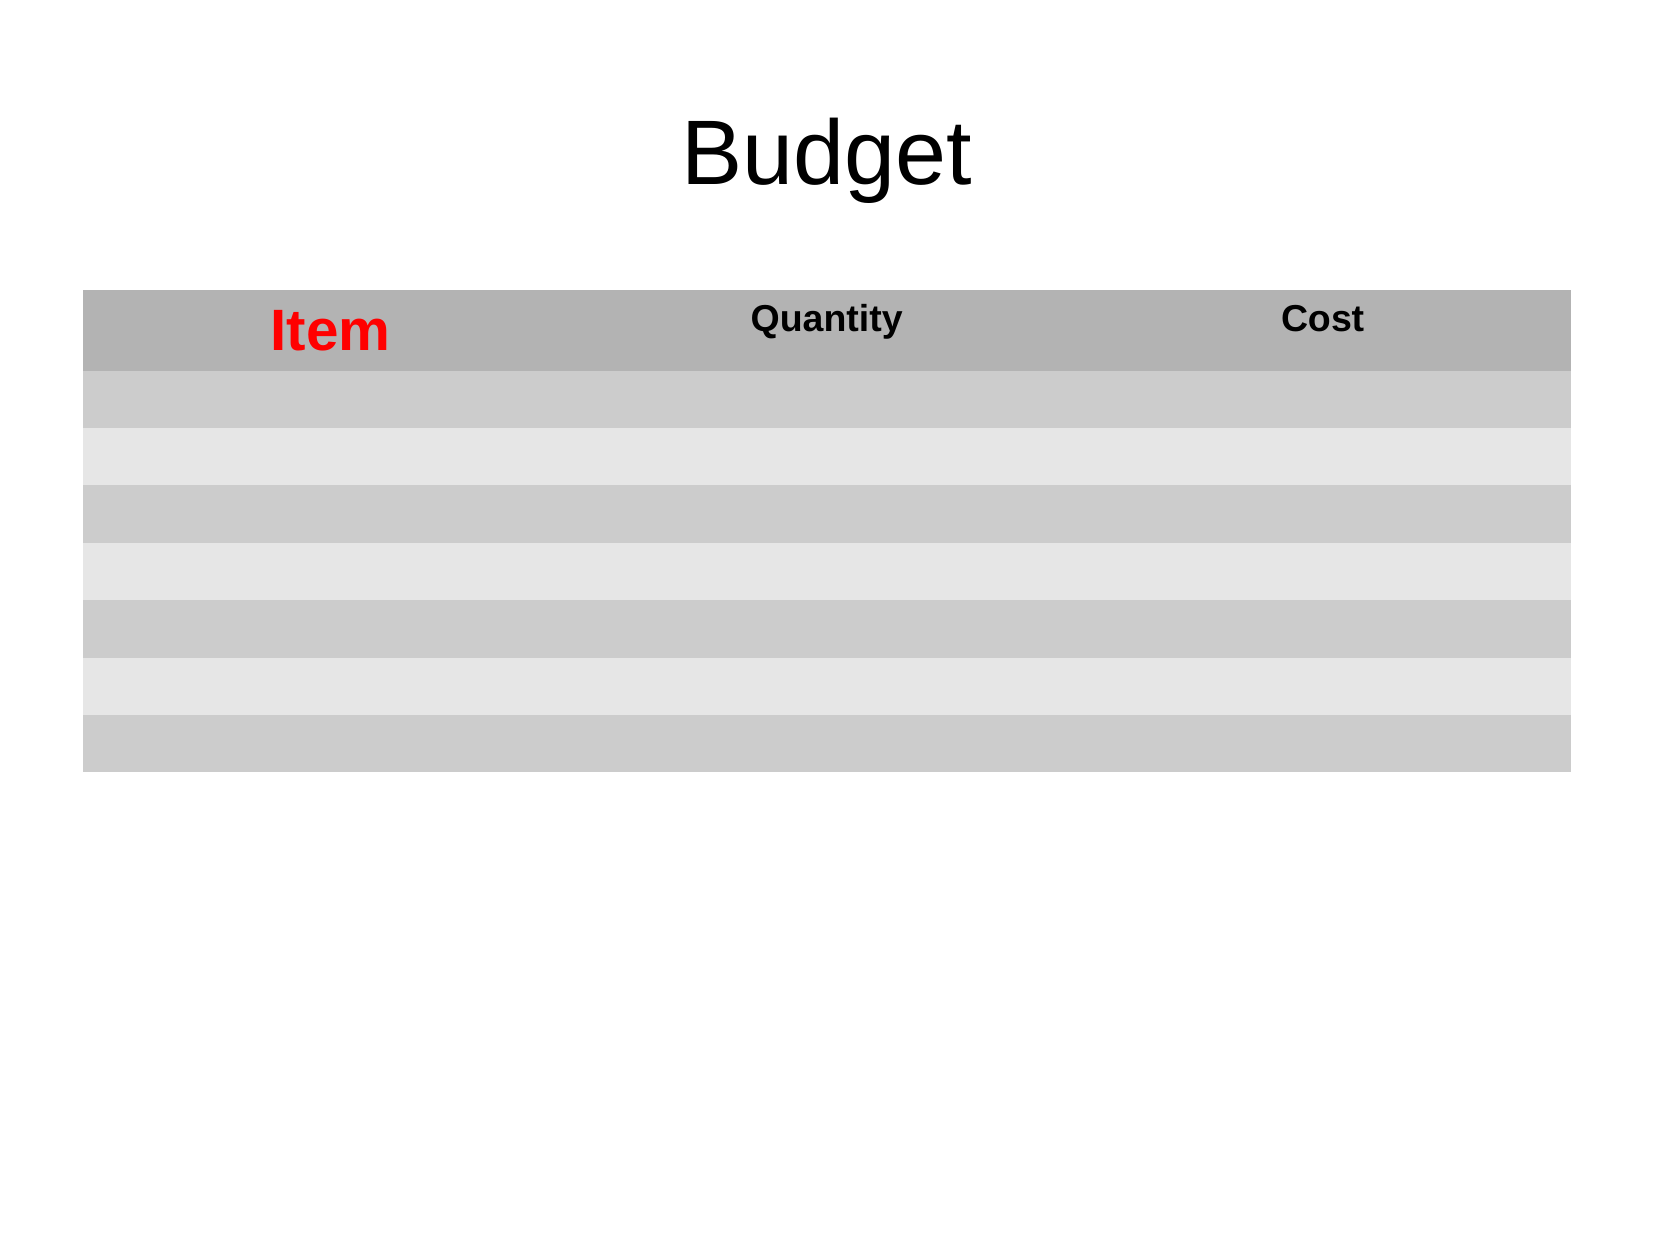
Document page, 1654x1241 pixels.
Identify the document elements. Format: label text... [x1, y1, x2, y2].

table_cell [579, 715, 1075, 772]
table_cell [83, 543, 579, 600]
table_cell [83, 428, 579, 485]
table_cell [1075, 371, 1571, 428]
table_header Item [83, 290, 579, 371]
table_cell [1075, 428, 1571, 485]
table_cell [1075, 543, 1571, 600]
table_cell [1075, 715, 1571, 772]
title Budget [82, 49, 1571, 257]
table_cell [579, 658, 1075, 715]
table_cell [579, 543, 1075, 600]
table_cell [579, 485, 1075, 543]
table_cell [83, 715, 579, 772]
table_cell [1075, 658, 1571, 715]
table_cell [1075, 600, 1571, 658]
table_cell [579, 428, 1075, 485]
table_cell [83, 371, 579, 428]
table_cell [83, 658, 579, 715]
table_cell [1075, 485, 1571, 543]
table_cell [83, 600, 579, 658]
table_cell [579, 371, 1075, 428]
table_header Cost [1075, 290, 1571, 371]
table_cell [83, 485, 579, 543]
table_cell [579, 600, 1075, 658]
table_header Quantity [579, 290, 1075, 371]
